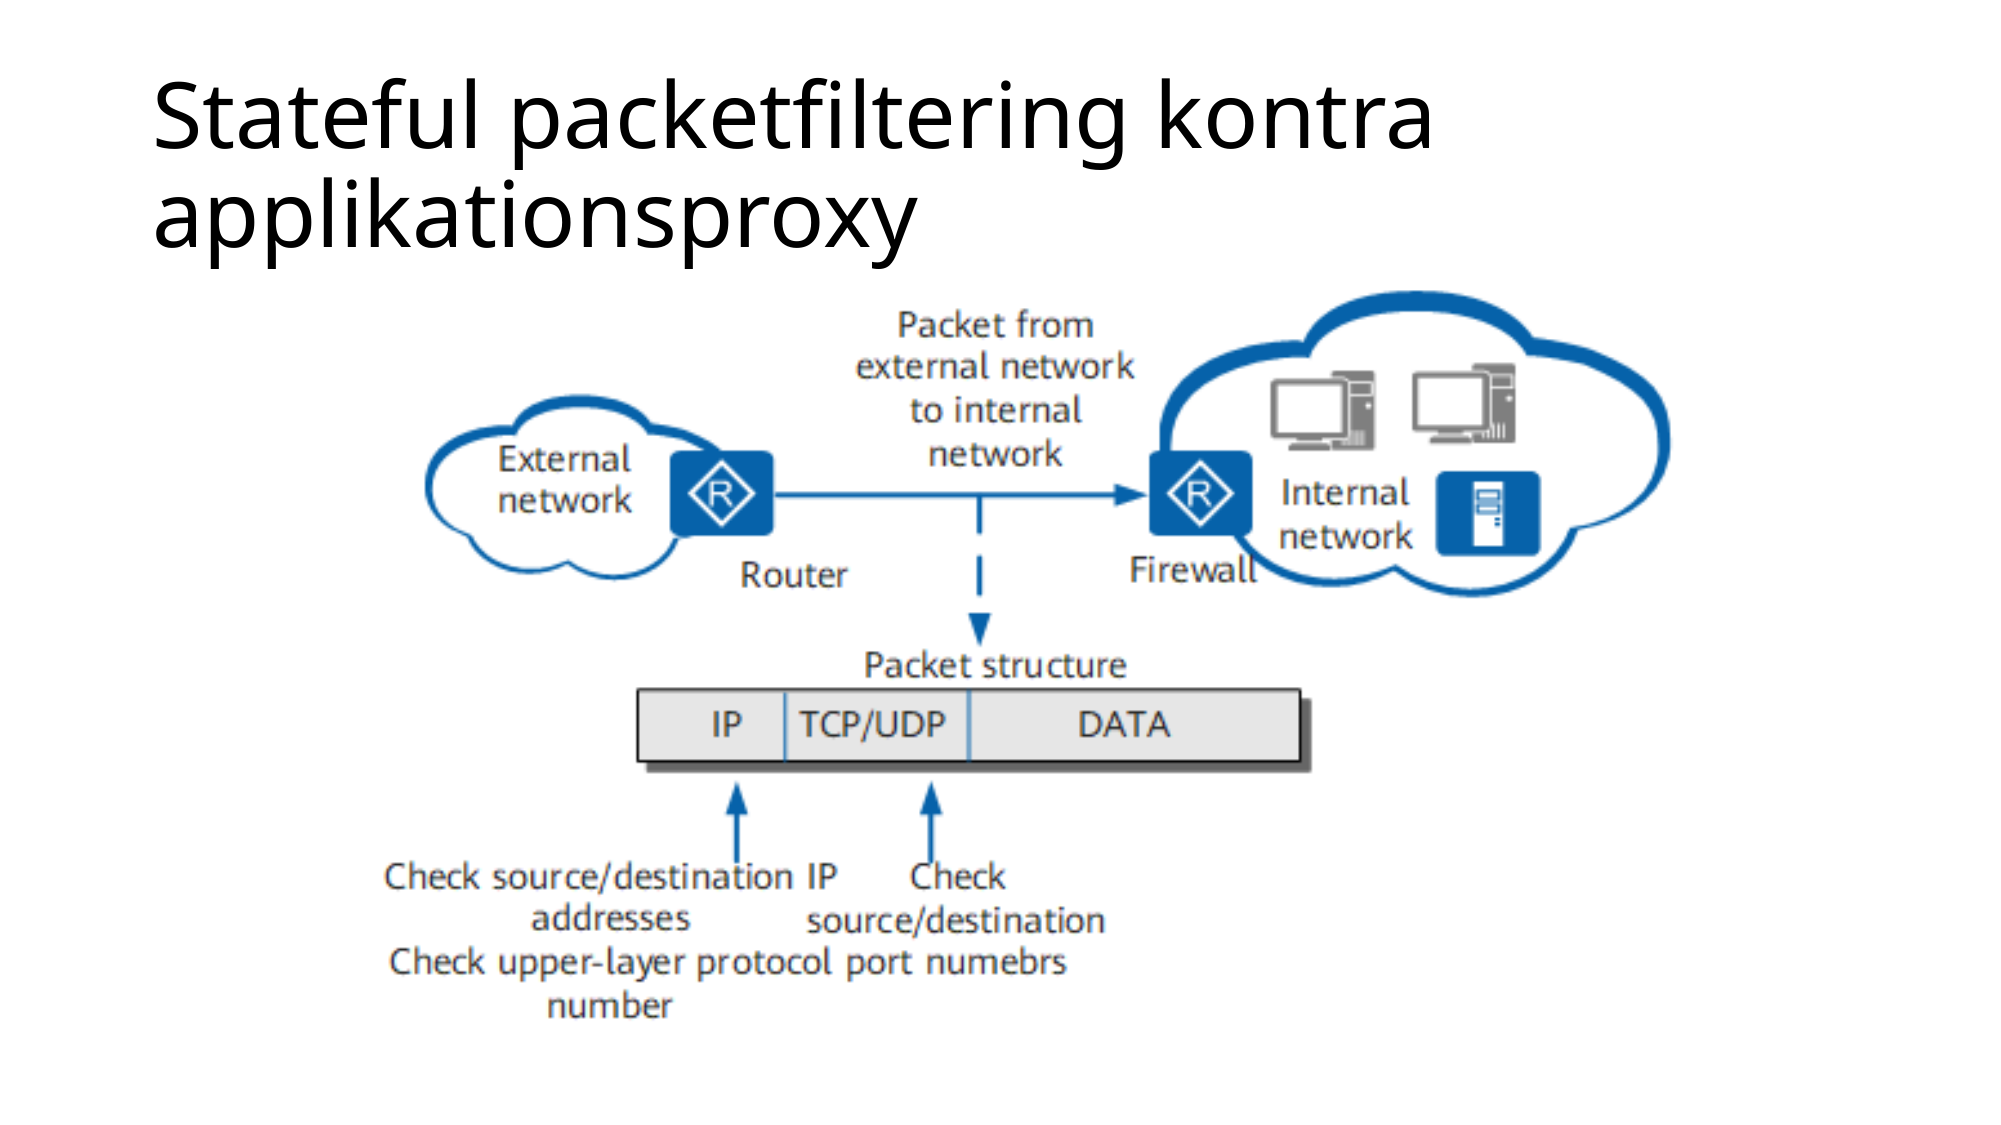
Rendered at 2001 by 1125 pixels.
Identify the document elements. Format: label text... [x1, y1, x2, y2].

title Stateful packetfiltering kontra applikationsproxy [137, 59, 1863, 278]
picture [364, 289, 1676, 1047]
